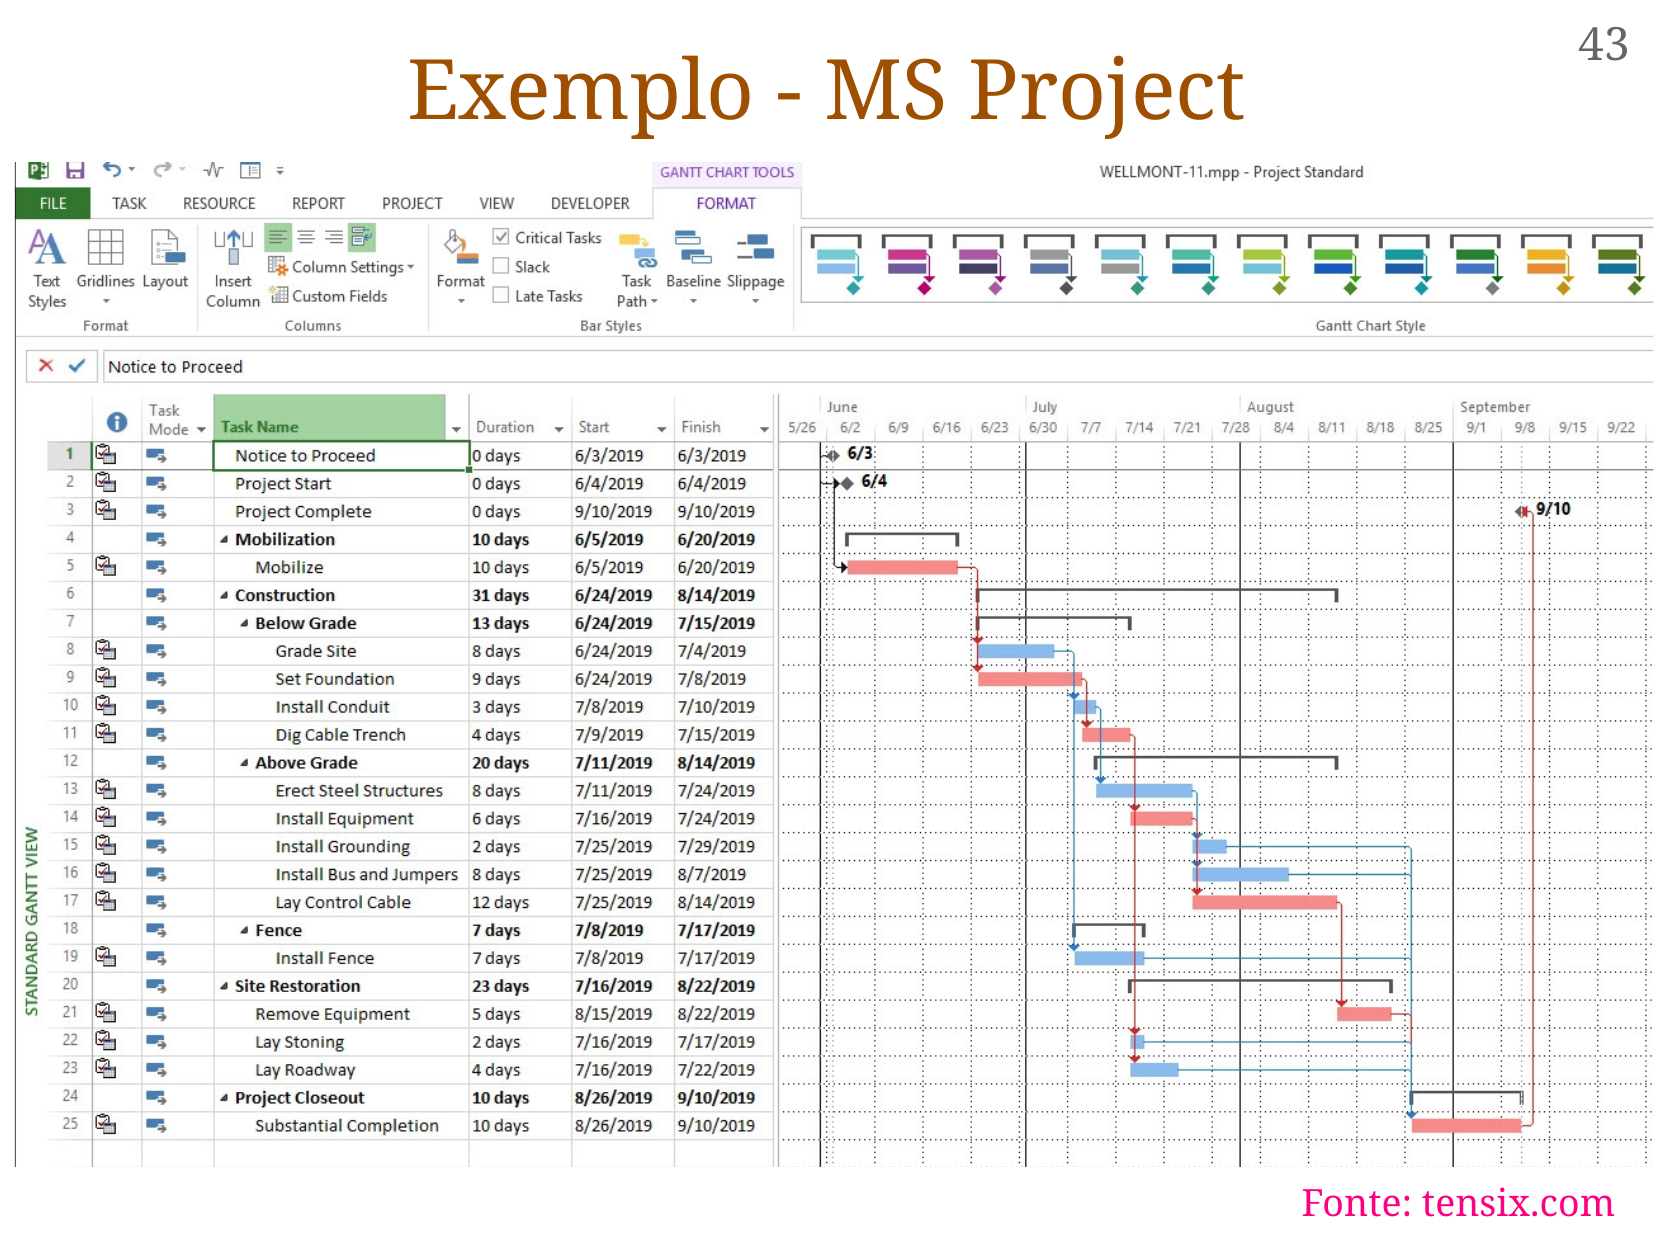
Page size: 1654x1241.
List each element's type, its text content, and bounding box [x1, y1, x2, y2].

title Exemplo - MS Project [59, 29, 1595, 148]
picture [14, 162, 1654, 1167]
text_box Fonte: tensix.com [1286, 1168, 1631, 1235]
